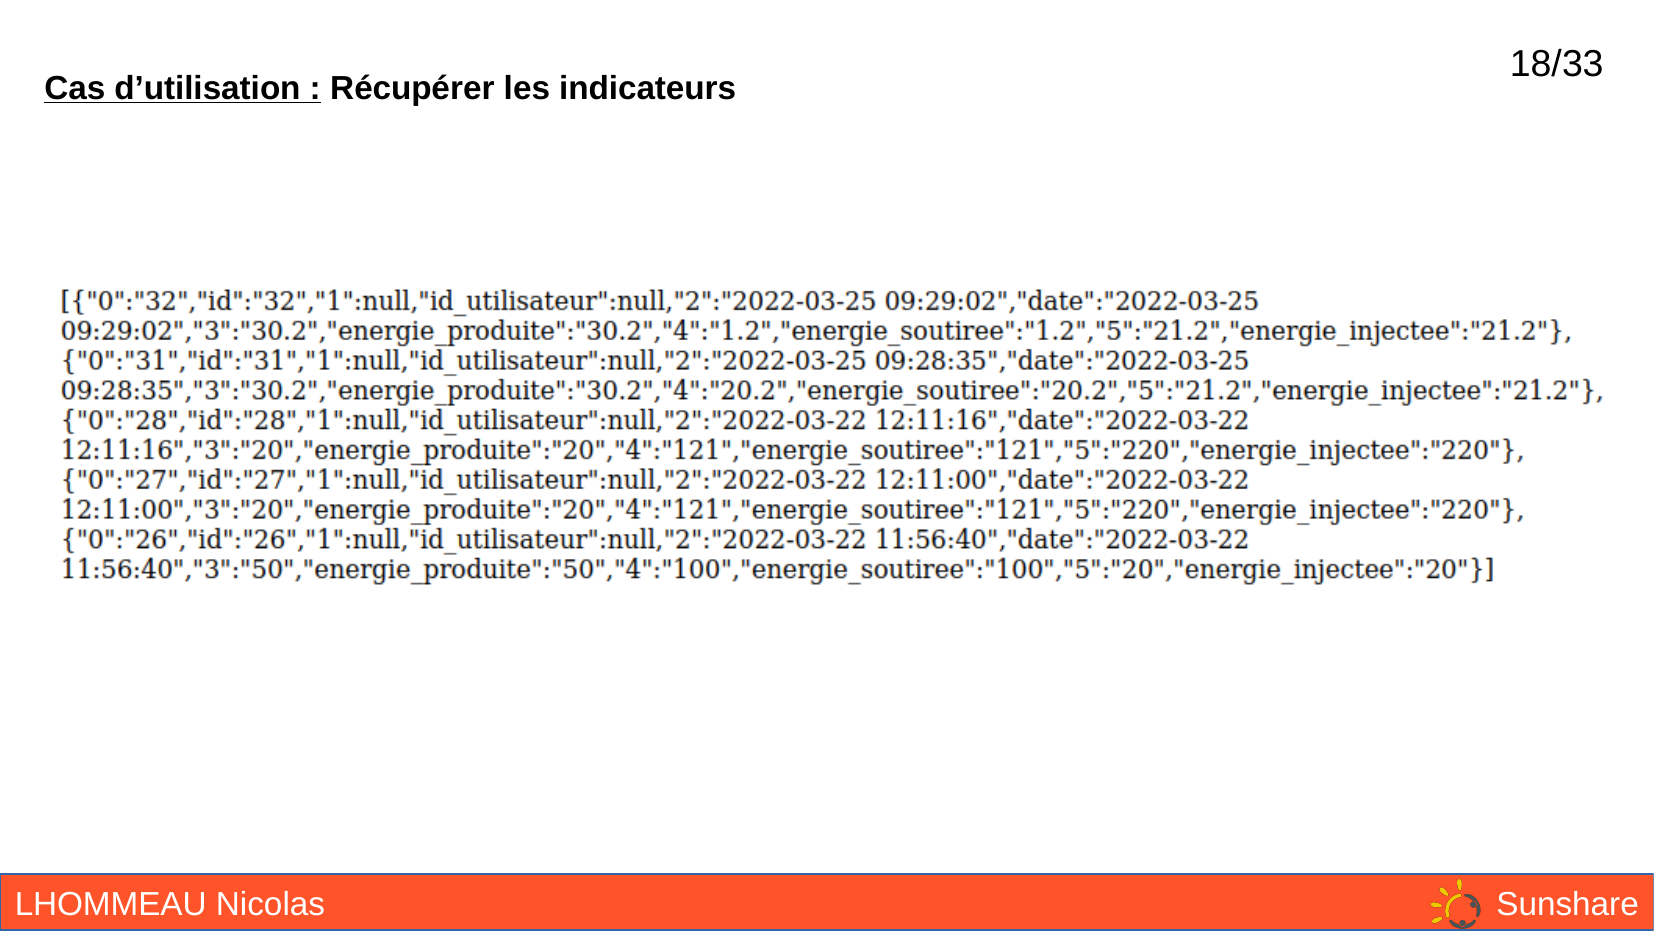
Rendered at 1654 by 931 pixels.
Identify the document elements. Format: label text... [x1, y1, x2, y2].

picture [53, 282, 1607, 591]
text_box Cas d’utilisation : Récupérer les indicateurs [29, 58, 1134, 118]
picture [1429, 877, 1483, 931]
